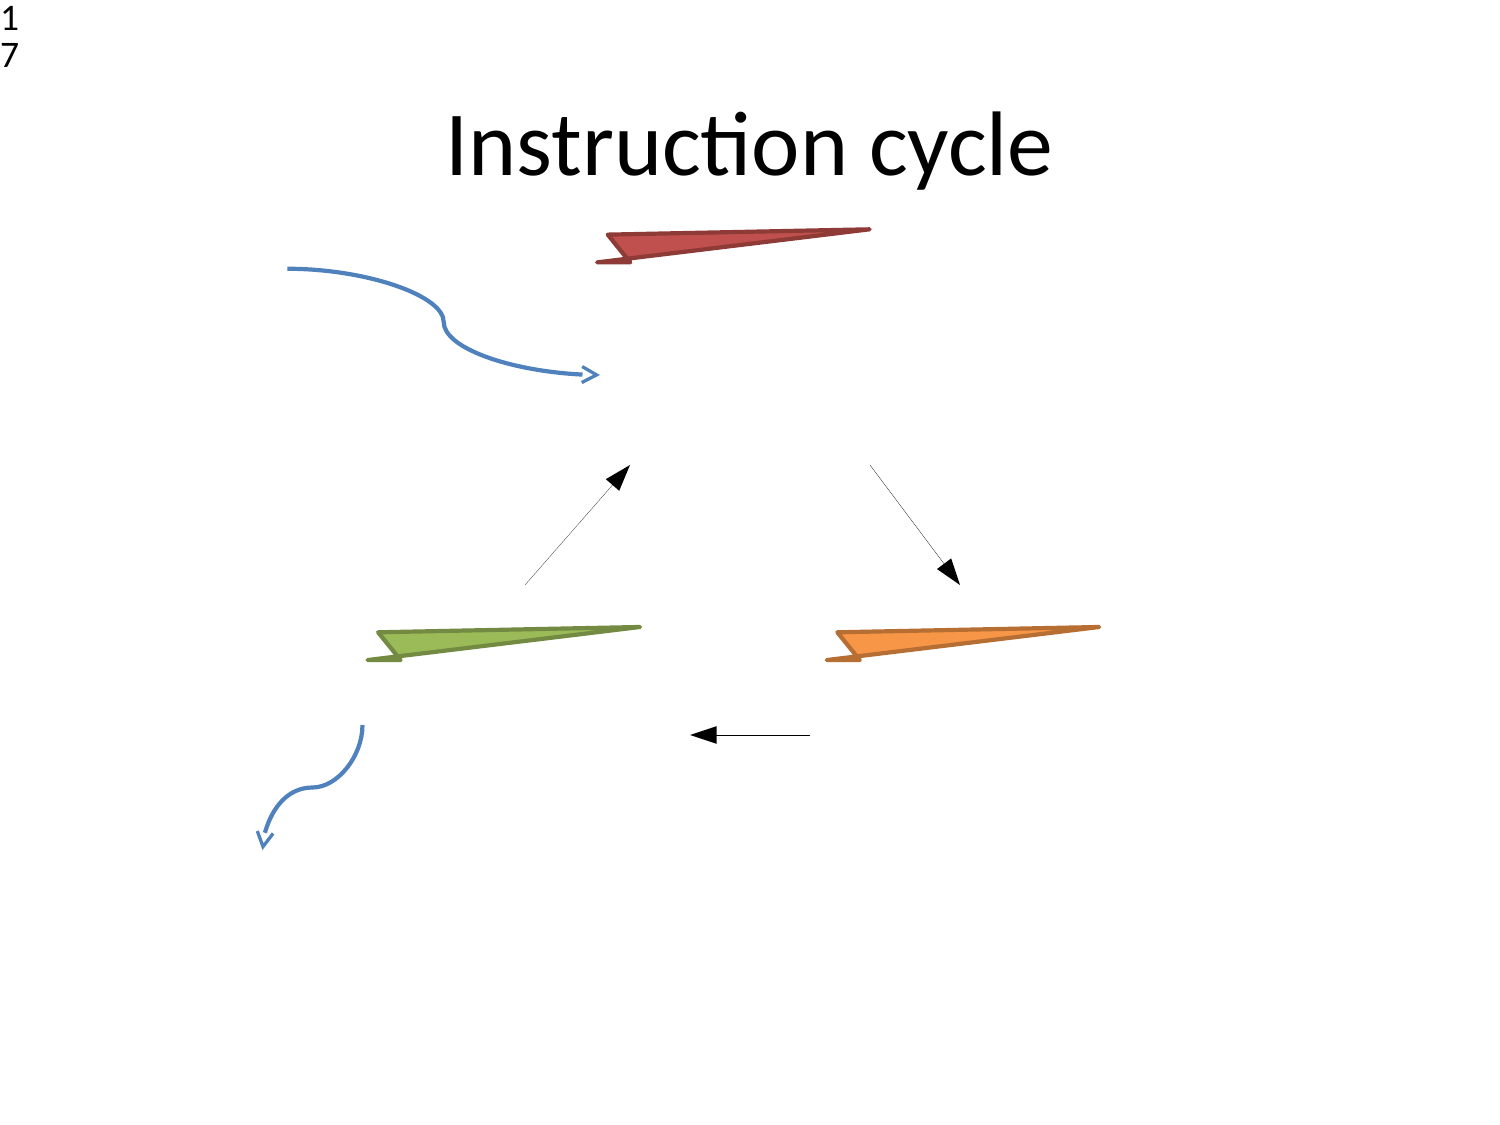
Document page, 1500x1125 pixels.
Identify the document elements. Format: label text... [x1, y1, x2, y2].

text_box Decode – decode fetched instruction [826, 626, 1100, 661]
text_box Execute – execute fetched instruction [367, 626, 641, 661]
text_box Fetch – fetch next instruction from memory [597, 233, 840, 263]
title Instruction cycle [75, 45, 1425, 233]
